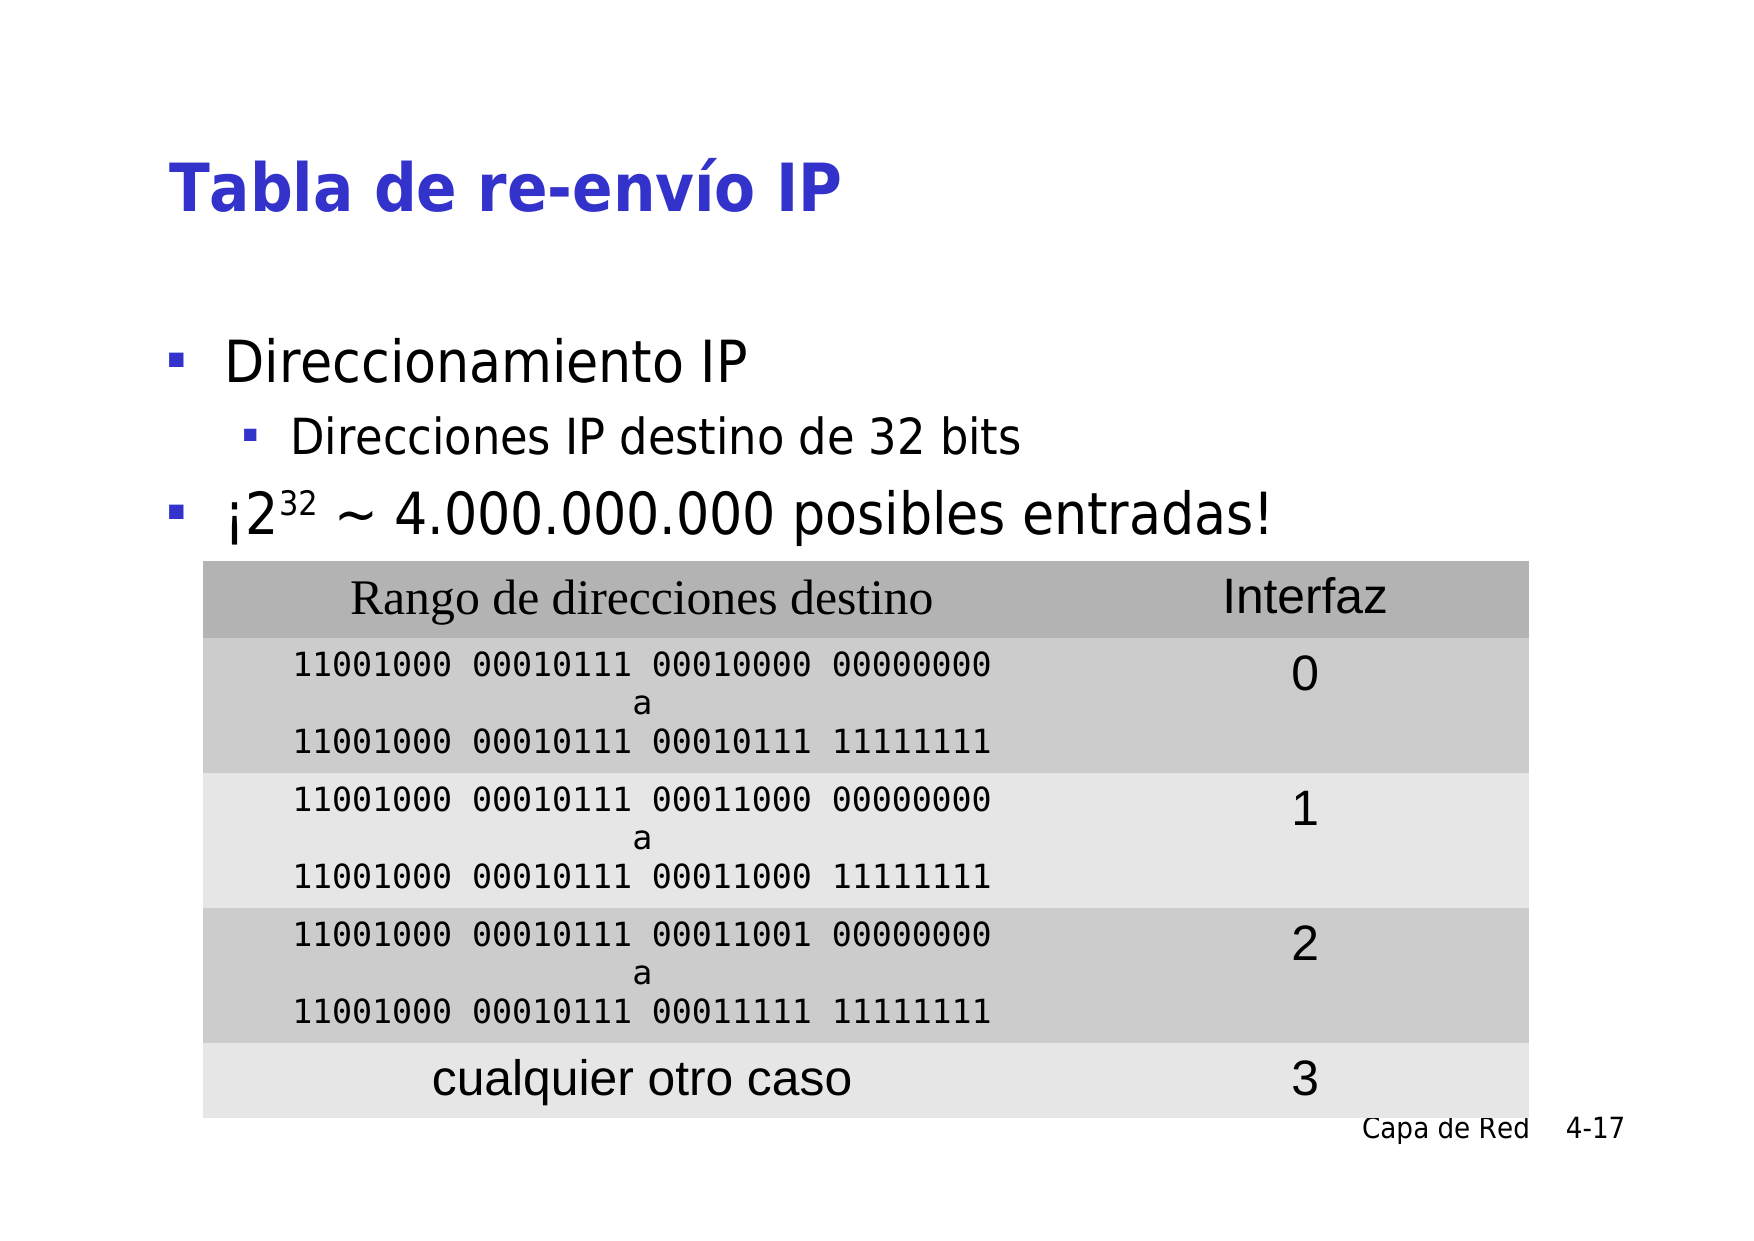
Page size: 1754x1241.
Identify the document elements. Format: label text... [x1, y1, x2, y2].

table_header Rango de direcciones destino [203, 561, 1082, 638]
table_cell 3 [1082, 1043, 1529, 1118]
table_cell 1 [1082, 773, 1529, 908]
list Direccionamiento IP Direcciones IP destino de 32 bits ¡232 ~ 4.000.000.000 posibles entradas! [154, 320, 1545, 632]
table_cell 11001000 00010111 00011001 00000000 a 11001000 00010111 00011111 11111111 [203, 908, 1082, 1043]
table_cell 0 [1082, 638, 1529, 773]
title Tabla de re-envío IP [154, 82, 1545, 297]
table_cell 11001000 00010111 00011000 00000000 a 11001000 00010111 00011000 11111111 [203, 773, 1082, 908]
table_cell cualquier otro caso [203, 1043, 1082, 1118]
table_cell 2 [1082, 908, 1529, 1043]
table_header Interfaz [1082, 561, 1529, 638]
table_cell 11001000 00010111 00010000 00000000 a 11001000 00010111 00010111 11111111 [203, 638, 1082, 773]
